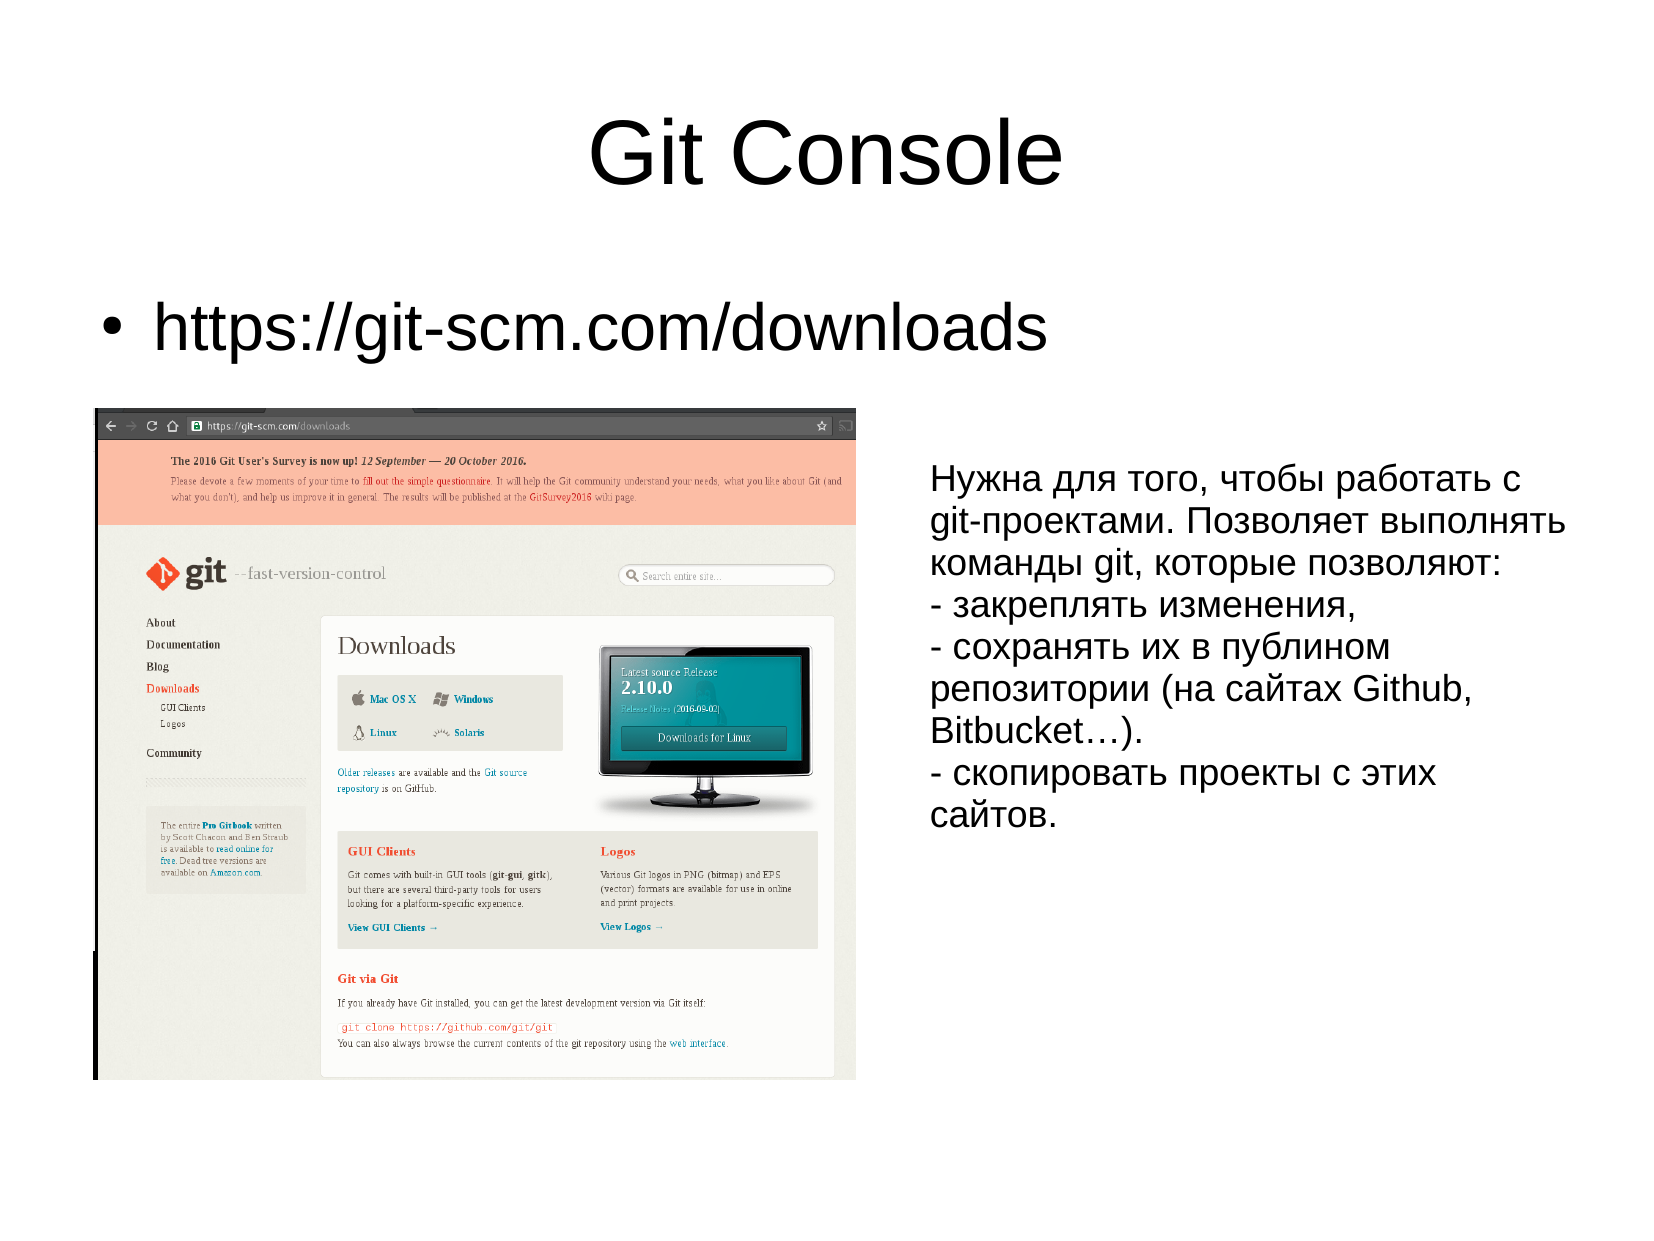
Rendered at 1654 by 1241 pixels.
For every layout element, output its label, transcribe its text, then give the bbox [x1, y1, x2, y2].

list https://git-scm.com/downloads [82, 290, 1571, 1010]
text_box Нужна для того, чтобы работать с git-проектами. Позволяет выполнять команды git, которые позволяют: - закреплять изменения, - сохранять их в публином репозитории (на сайтах Github, Bitbucket…). - скопировать проекты с этих сайтов. [915, 450, 1591, 843]
title Git Console [82, 49, 1571, 257]
picture [93, 408, 856, 1081]
